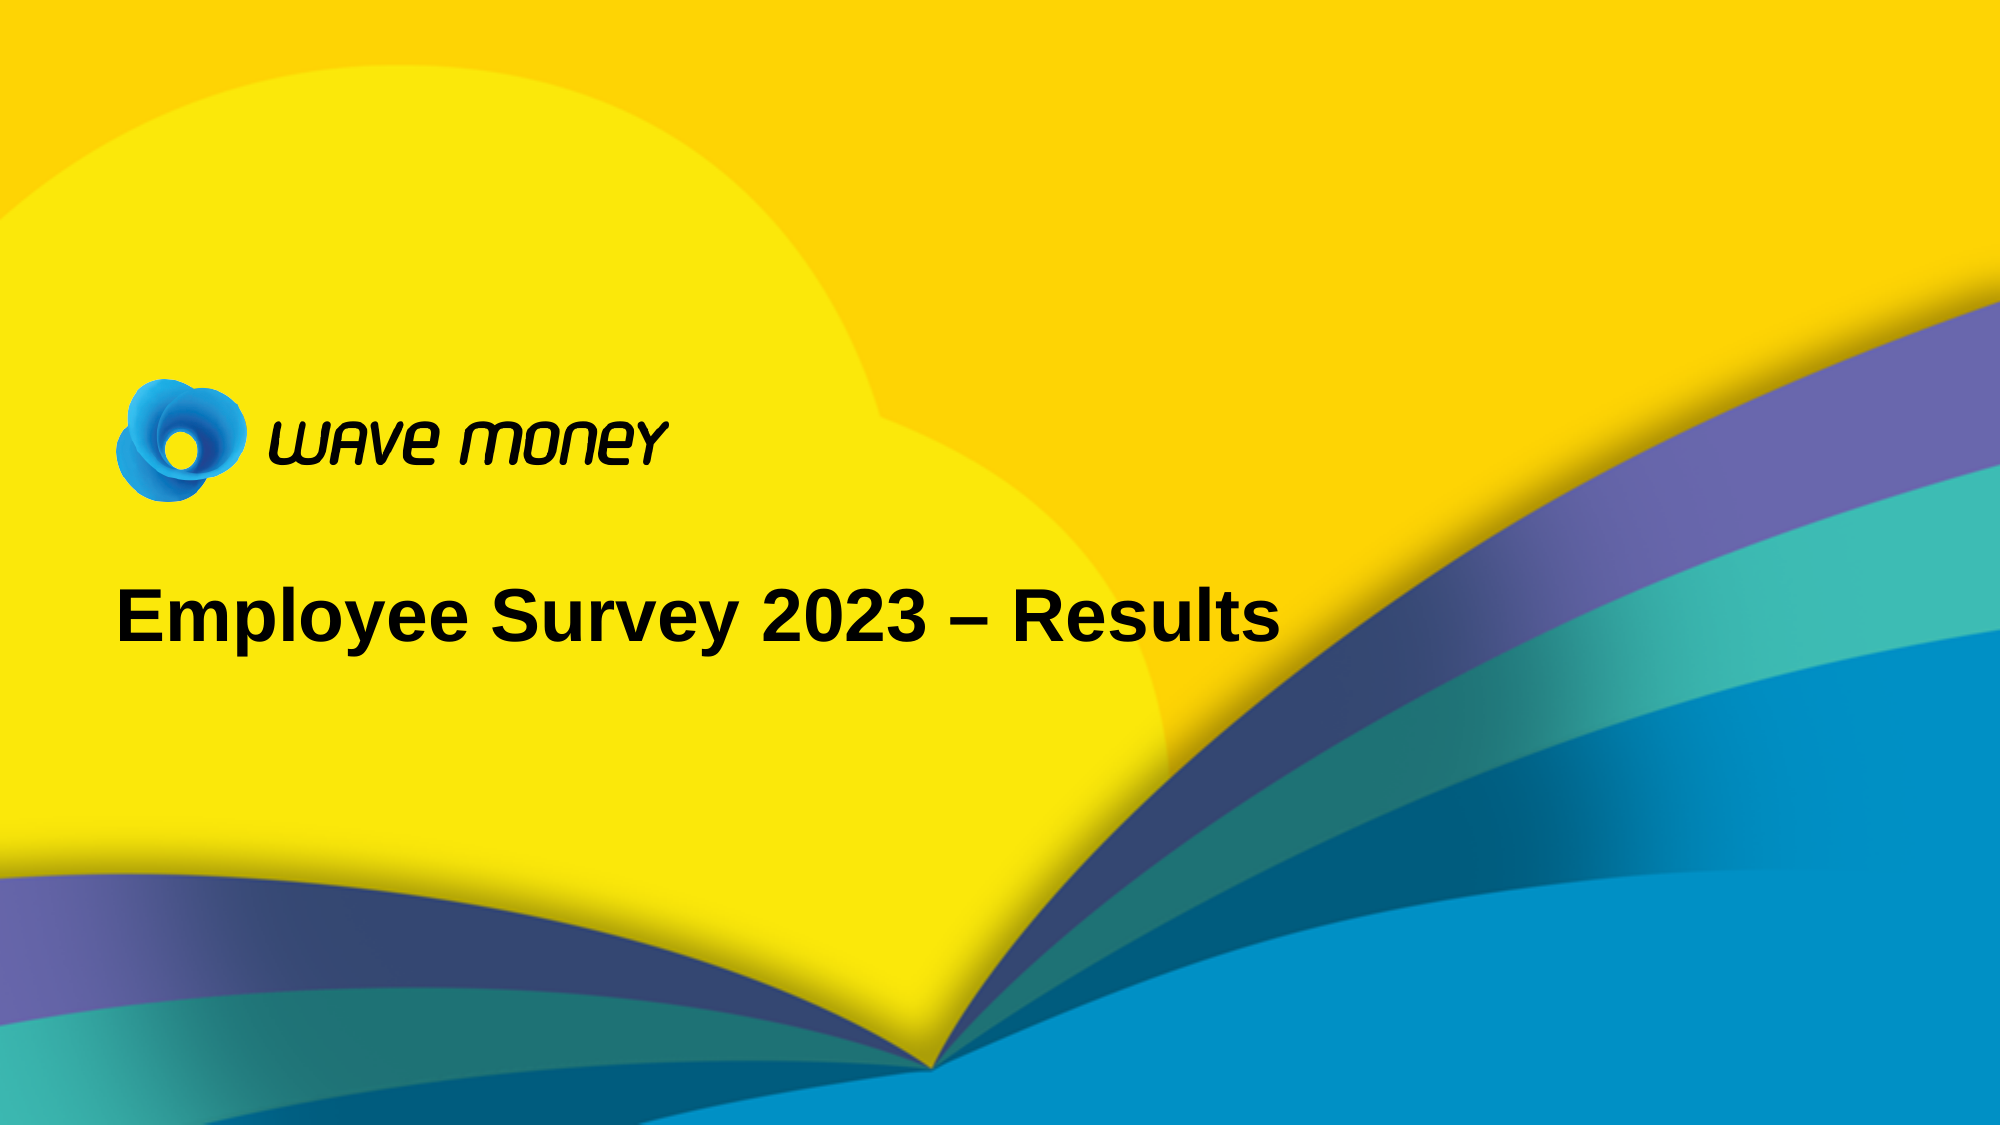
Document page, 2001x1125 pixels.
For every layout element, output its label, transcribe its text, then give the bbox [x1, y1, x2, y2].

text_box Employee Survey 2023 – Results [100, 558, 1327, 665]
picture [0, 0, 2000, 1125]
